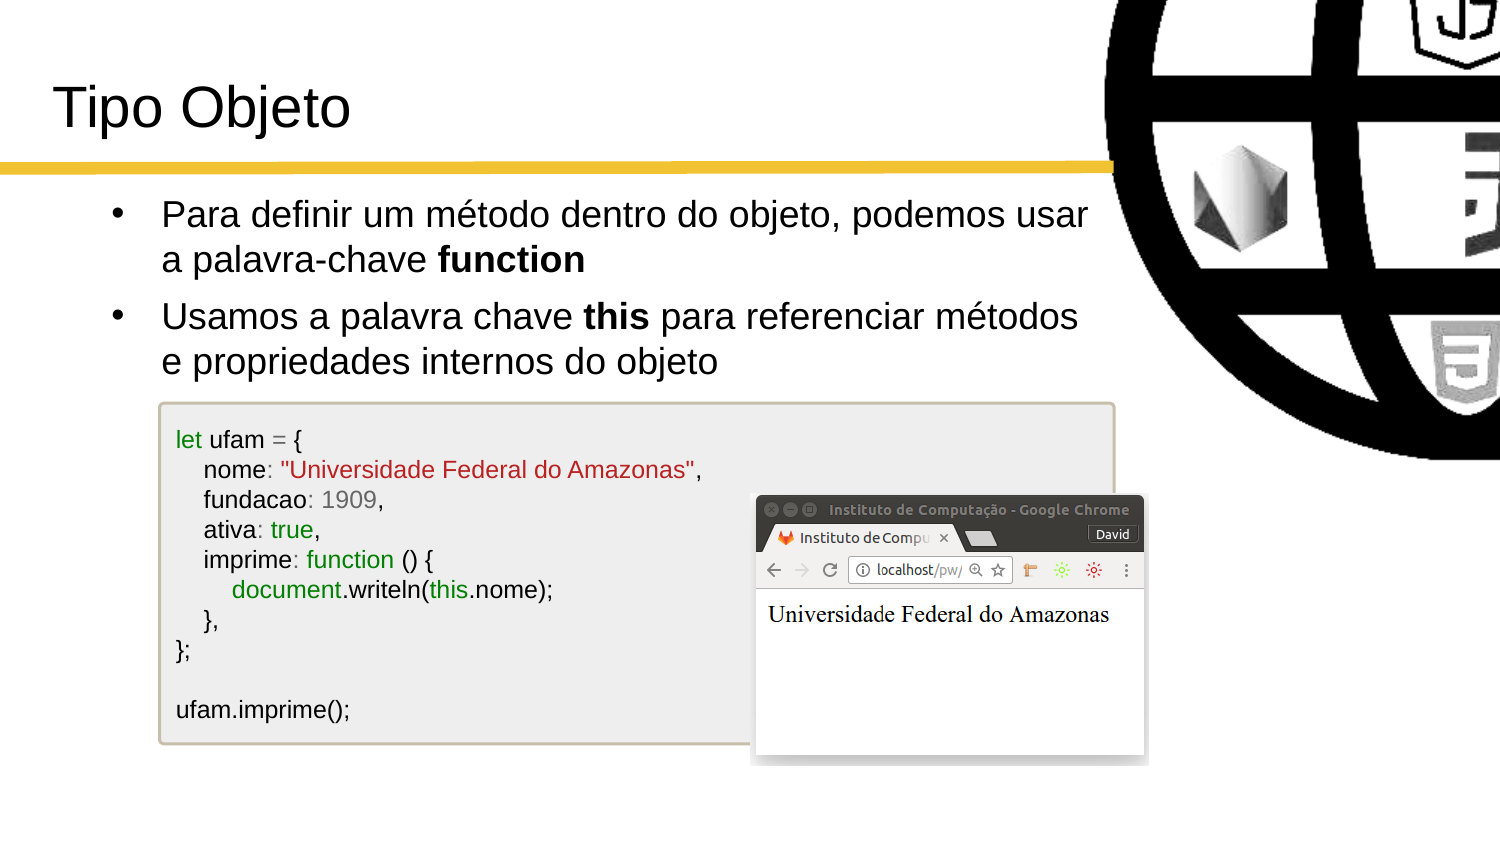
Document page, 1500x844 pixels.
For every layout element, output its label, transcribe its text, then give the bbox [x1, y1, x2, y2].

text_box let ufam = { nome: "Universidade Federal do Amazonas", fundacao: 1909, ativa: true, imprime: function () { document.writeln(this.nome); }, }; ufam.imprime(); [159, 403, 1115, 744]
picture [750, 0, 1500, 766]
text_box Para definir um método dentro do objeto, podemos usar a palavra-chave function Usamos a palavra chave this para referenciar métodos e propriedades internos do objeto [89, 182, 1115, 790]
text_box Tipo Objeto [37, 33, 1463, 175]
